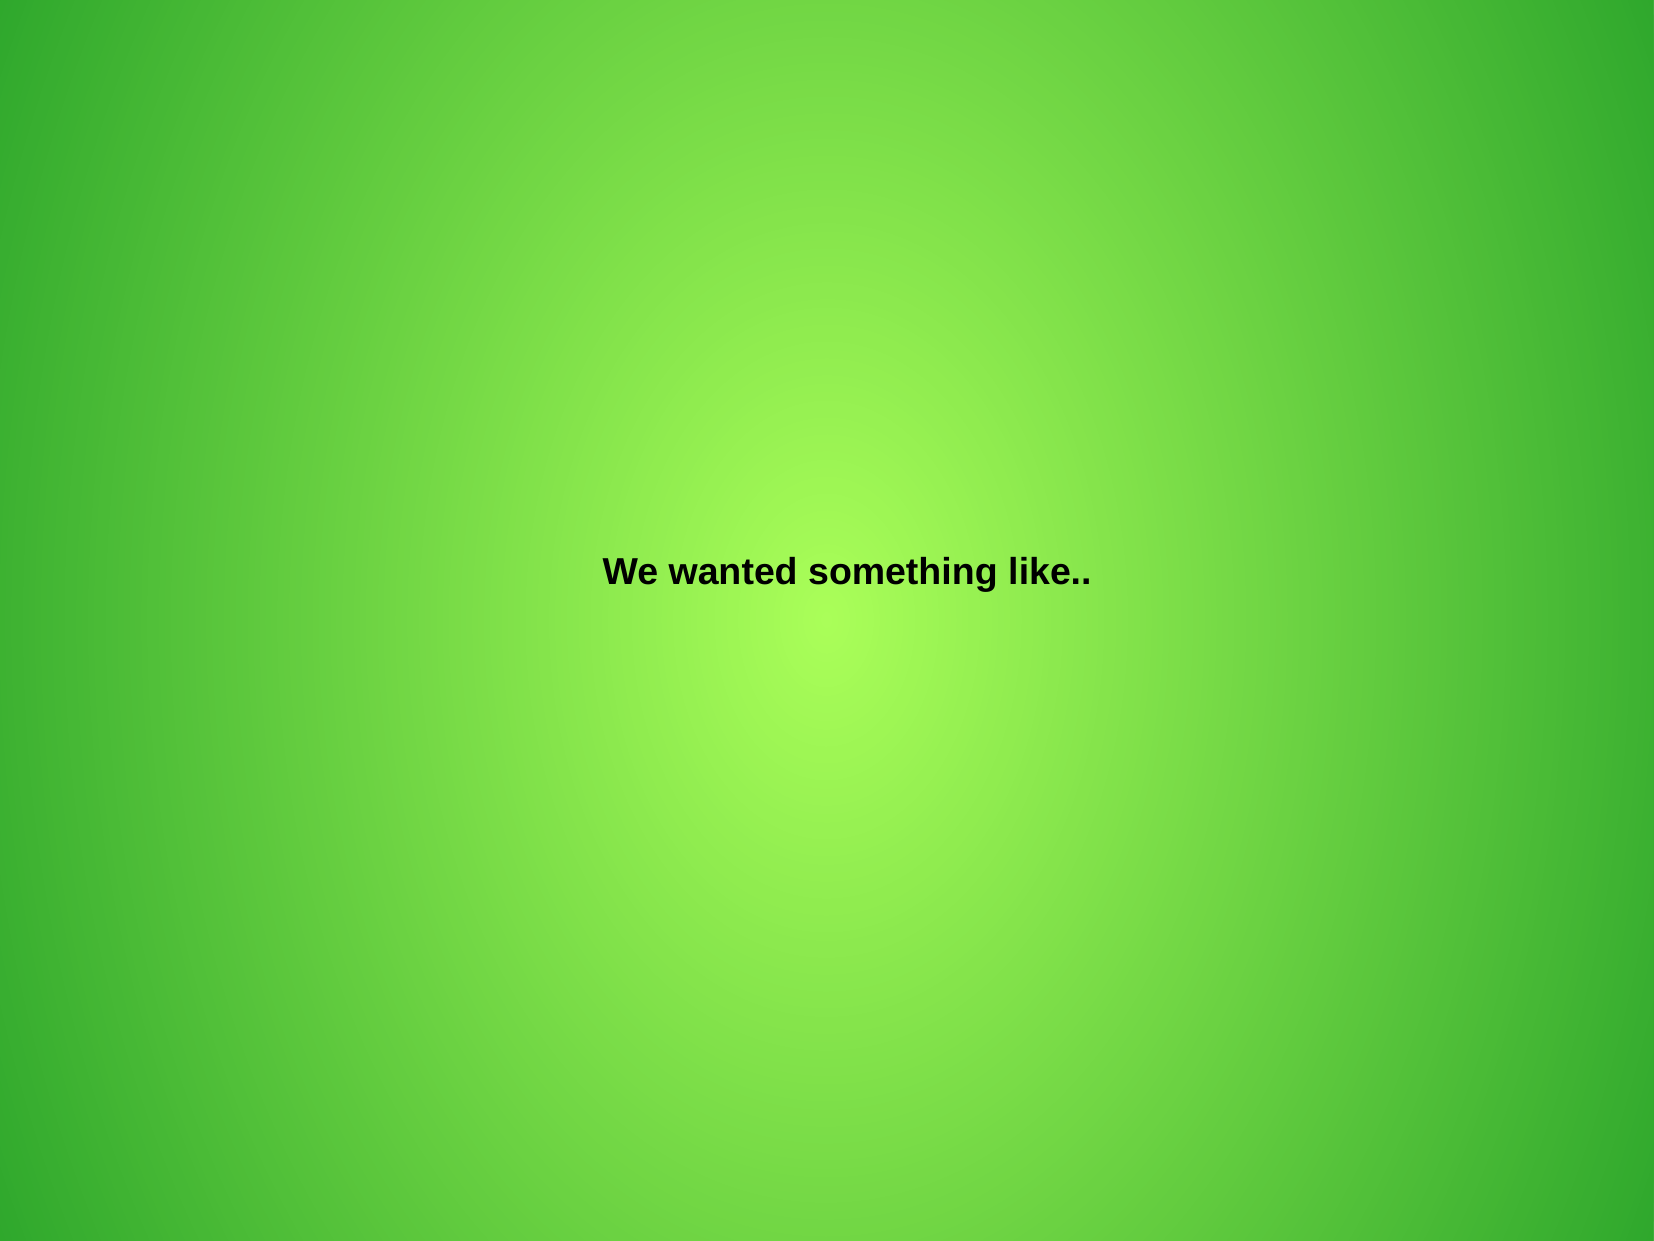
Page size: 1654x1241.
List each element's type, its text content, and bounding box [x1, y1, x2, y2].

text_box We wanted something like.. [270, 543, 1426, 601]
